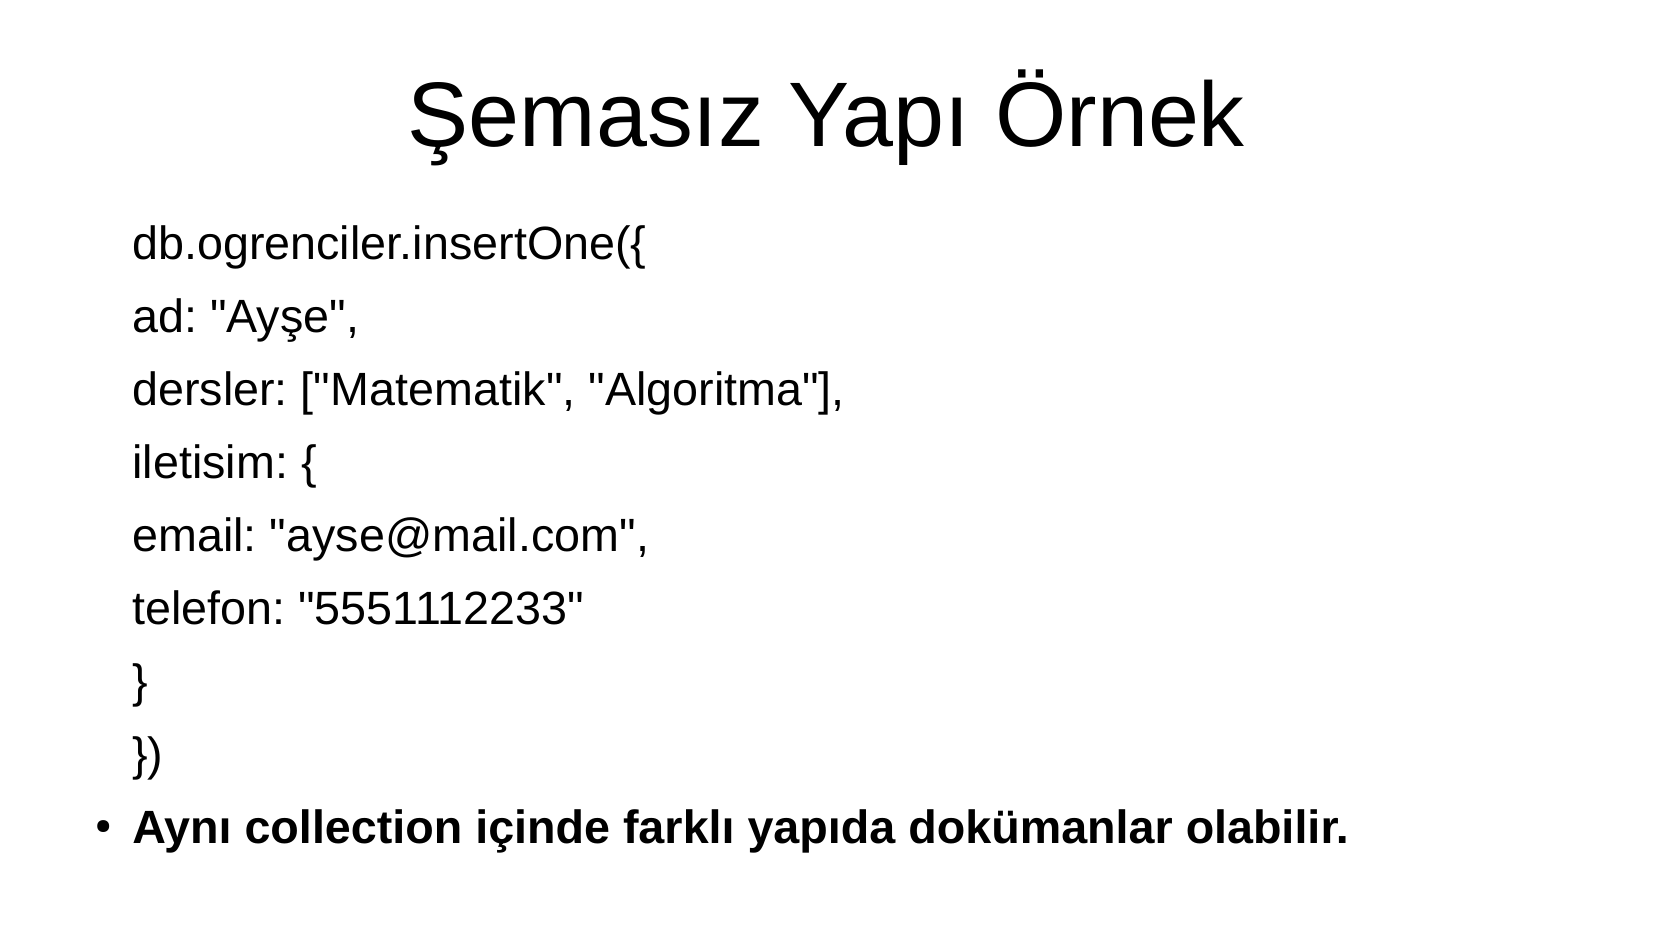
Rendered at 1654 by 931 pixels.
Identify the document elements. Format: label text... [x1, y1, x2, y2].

title Şemasız Yapı Örnek [82, 37, 1571, 193]
list db.ogrenciler.insertOne({ ad: "Ayşe", dersler: ["Matematik", "Algoritma"], iletisim: { email: "ayse@mail.com", telefon: "5551112233" } }) Aynı collection içinde farklı yapıda dokümanlar olabilir. [82, 217, 1571, 857]
